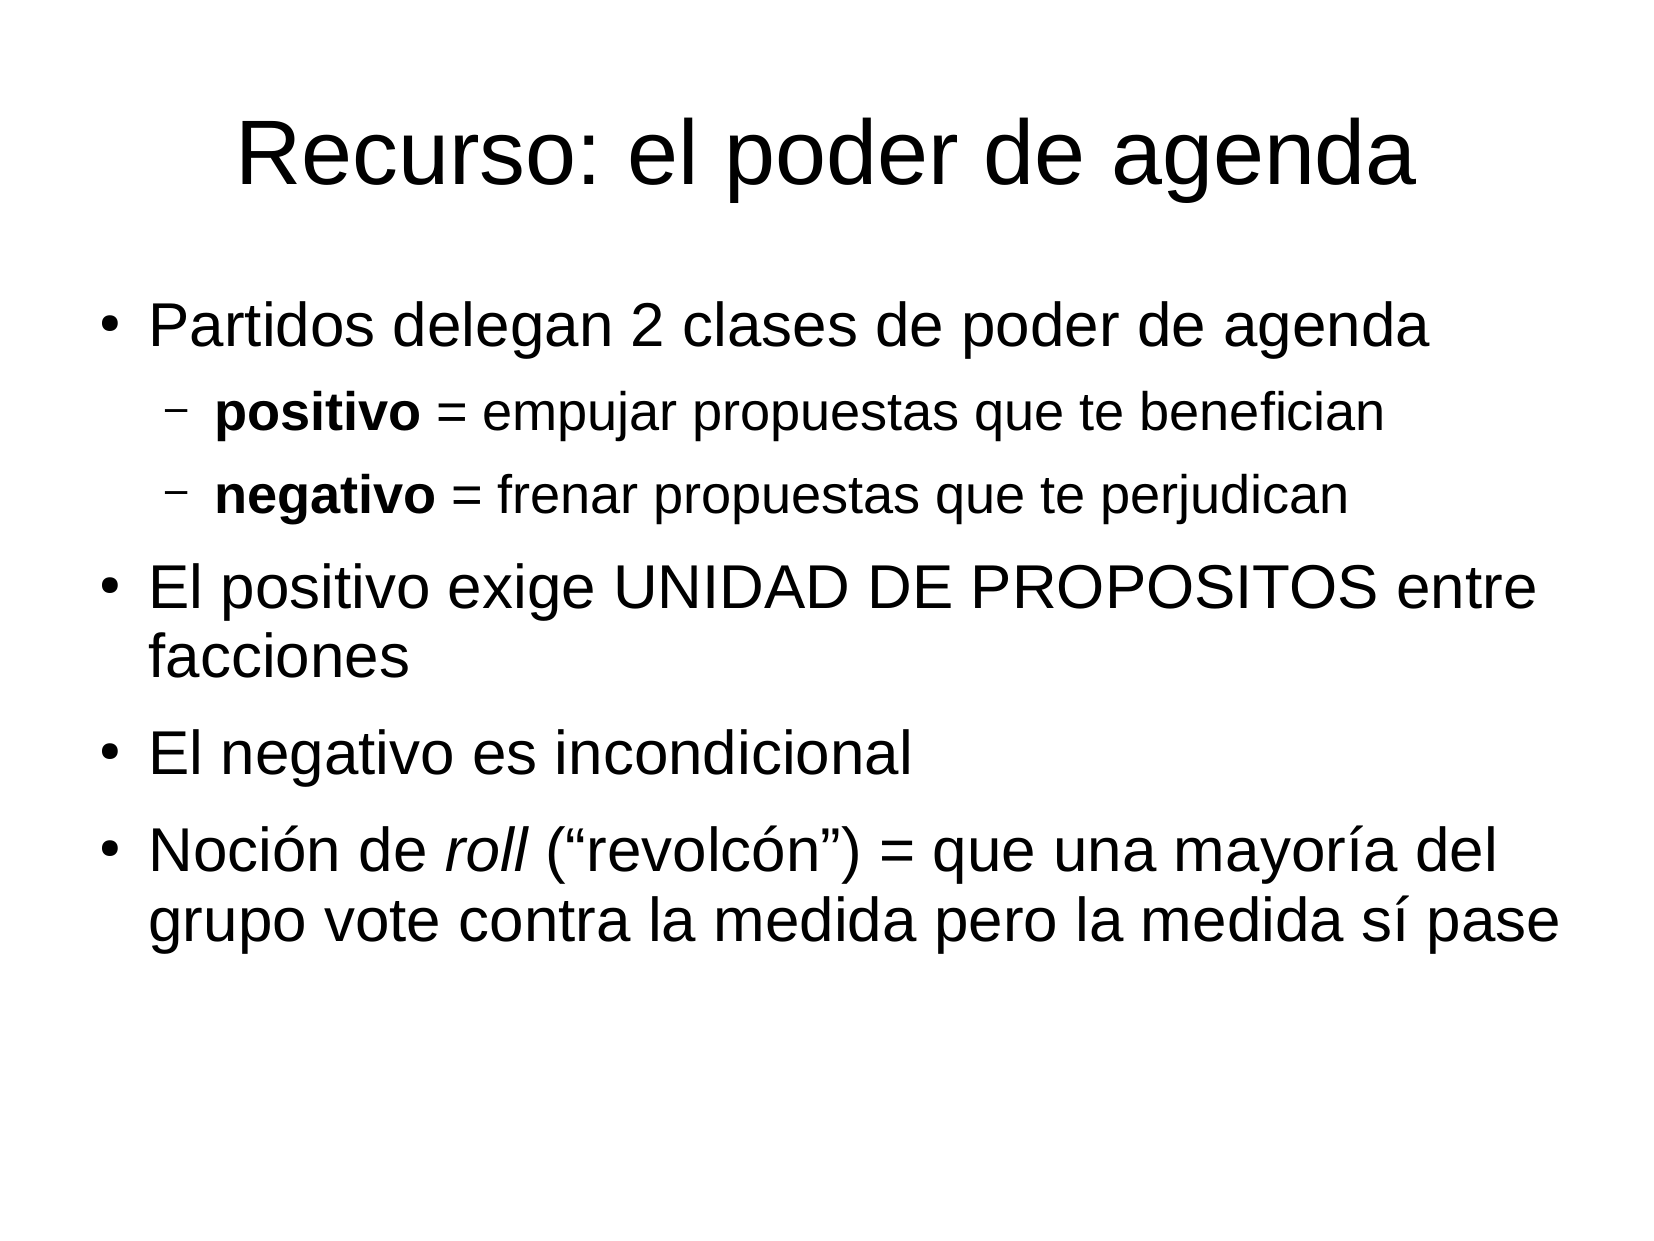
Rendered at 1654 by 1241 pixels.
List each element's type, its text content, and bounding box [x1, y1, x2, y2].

title Recurso: el poder de agenda [82, 49, 1571, 257]
list Partidos delegan 2 clases de poder de agenda positivo = empujar propuestas que te benefician negativo = frenar propuestas que te perjudican El positivo exige UNIDAD DE PROPOSITOS entre facciones El negativo es incondicional Noción de roll (“revolcón”) = que una mayoría del grupo vote contra la medida pero la medida sí pase [82, 290, 1571, 1010]
